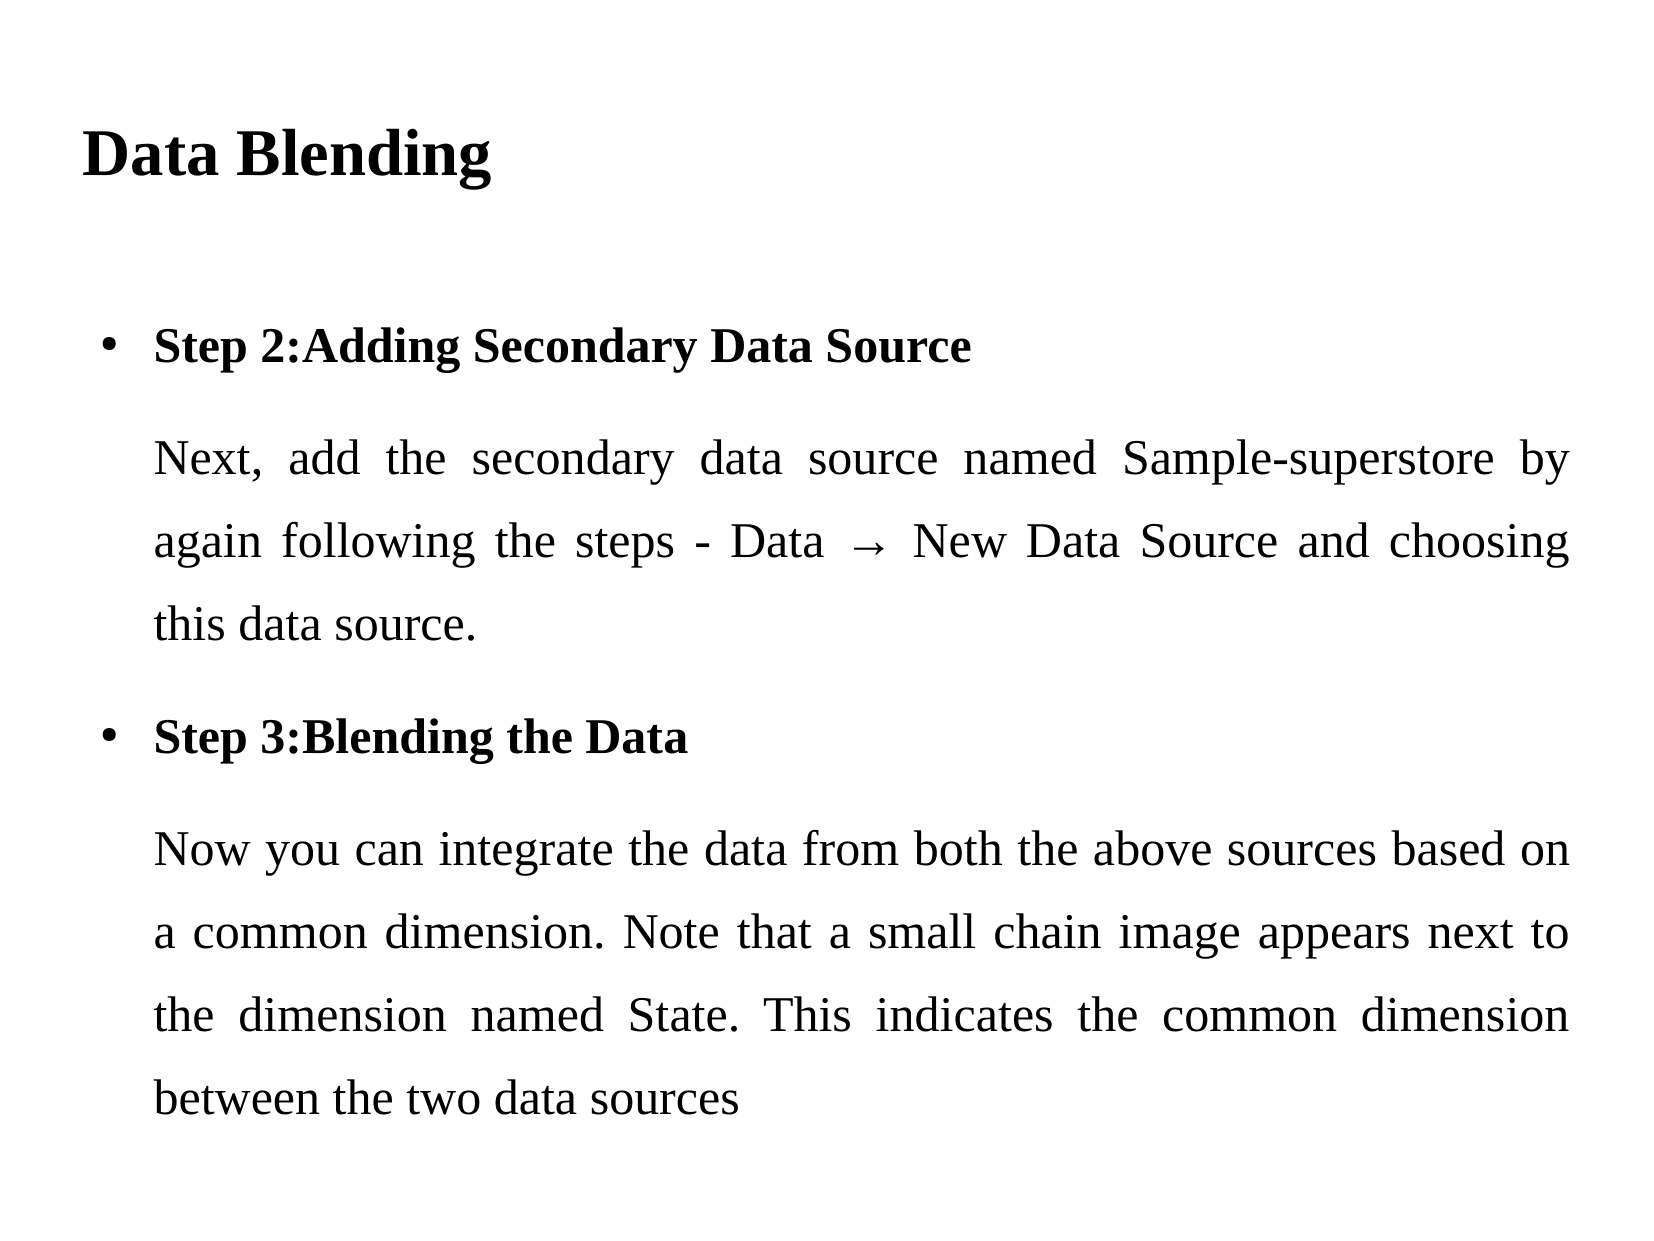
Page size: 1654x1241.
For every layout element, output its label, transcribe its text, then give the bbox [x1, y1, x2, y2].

list Step 2:Adding Secondary Data Source Next, add the secondary data source named Sample-superstore by again following the steps - Data → New Data Source and choosing this data source. Step 3:Blending the Data Now you can integrate the data from both the above sources based on a common dimension. Note that a small chain image appears next to the dimension named State. This indicates the common dimension between the two data sources [82, 290, 1571, 1098]
title Data Blending [82, 49, 1571, 257]
